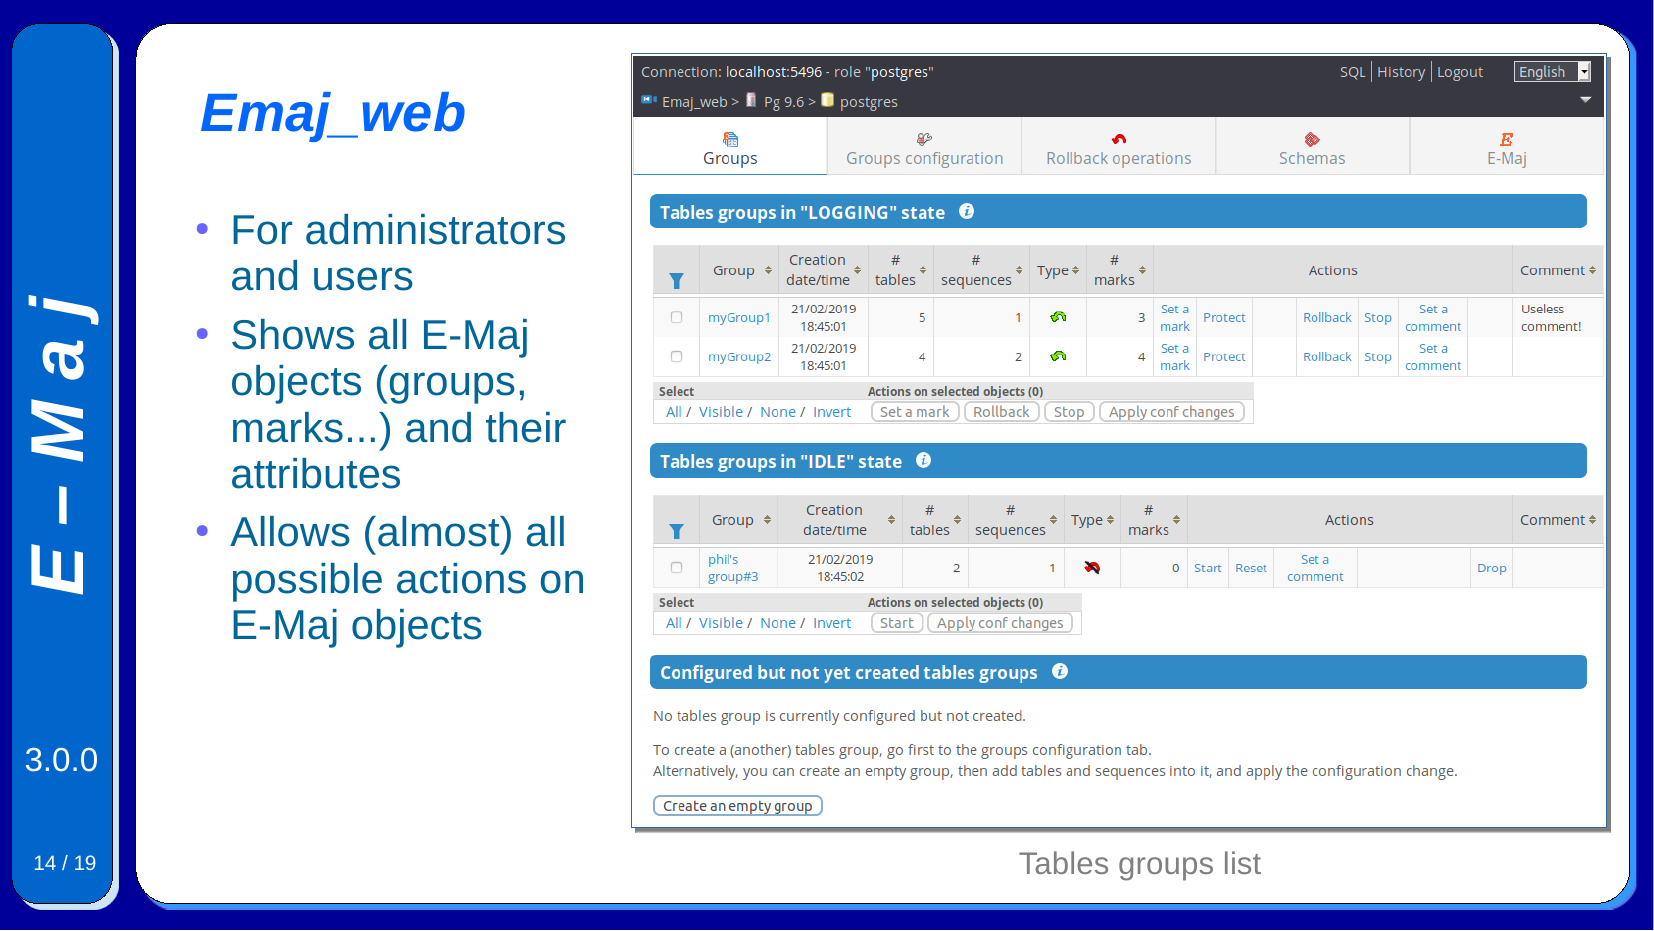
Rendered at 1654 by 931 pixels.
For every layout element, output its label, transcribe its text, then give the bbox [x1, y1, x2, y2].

list For administrators and users Shows all E-Maj objects (groups, marks...) and their attributes Allows (almost) all possible actions on E-Maj objects [177, 206, 615, 697]
title Emaj_web [200, 34, 1575, 191]
text_box Tables groups list [1003, 838, 1282, 889]
picture [631, 53, 1607, 828]
